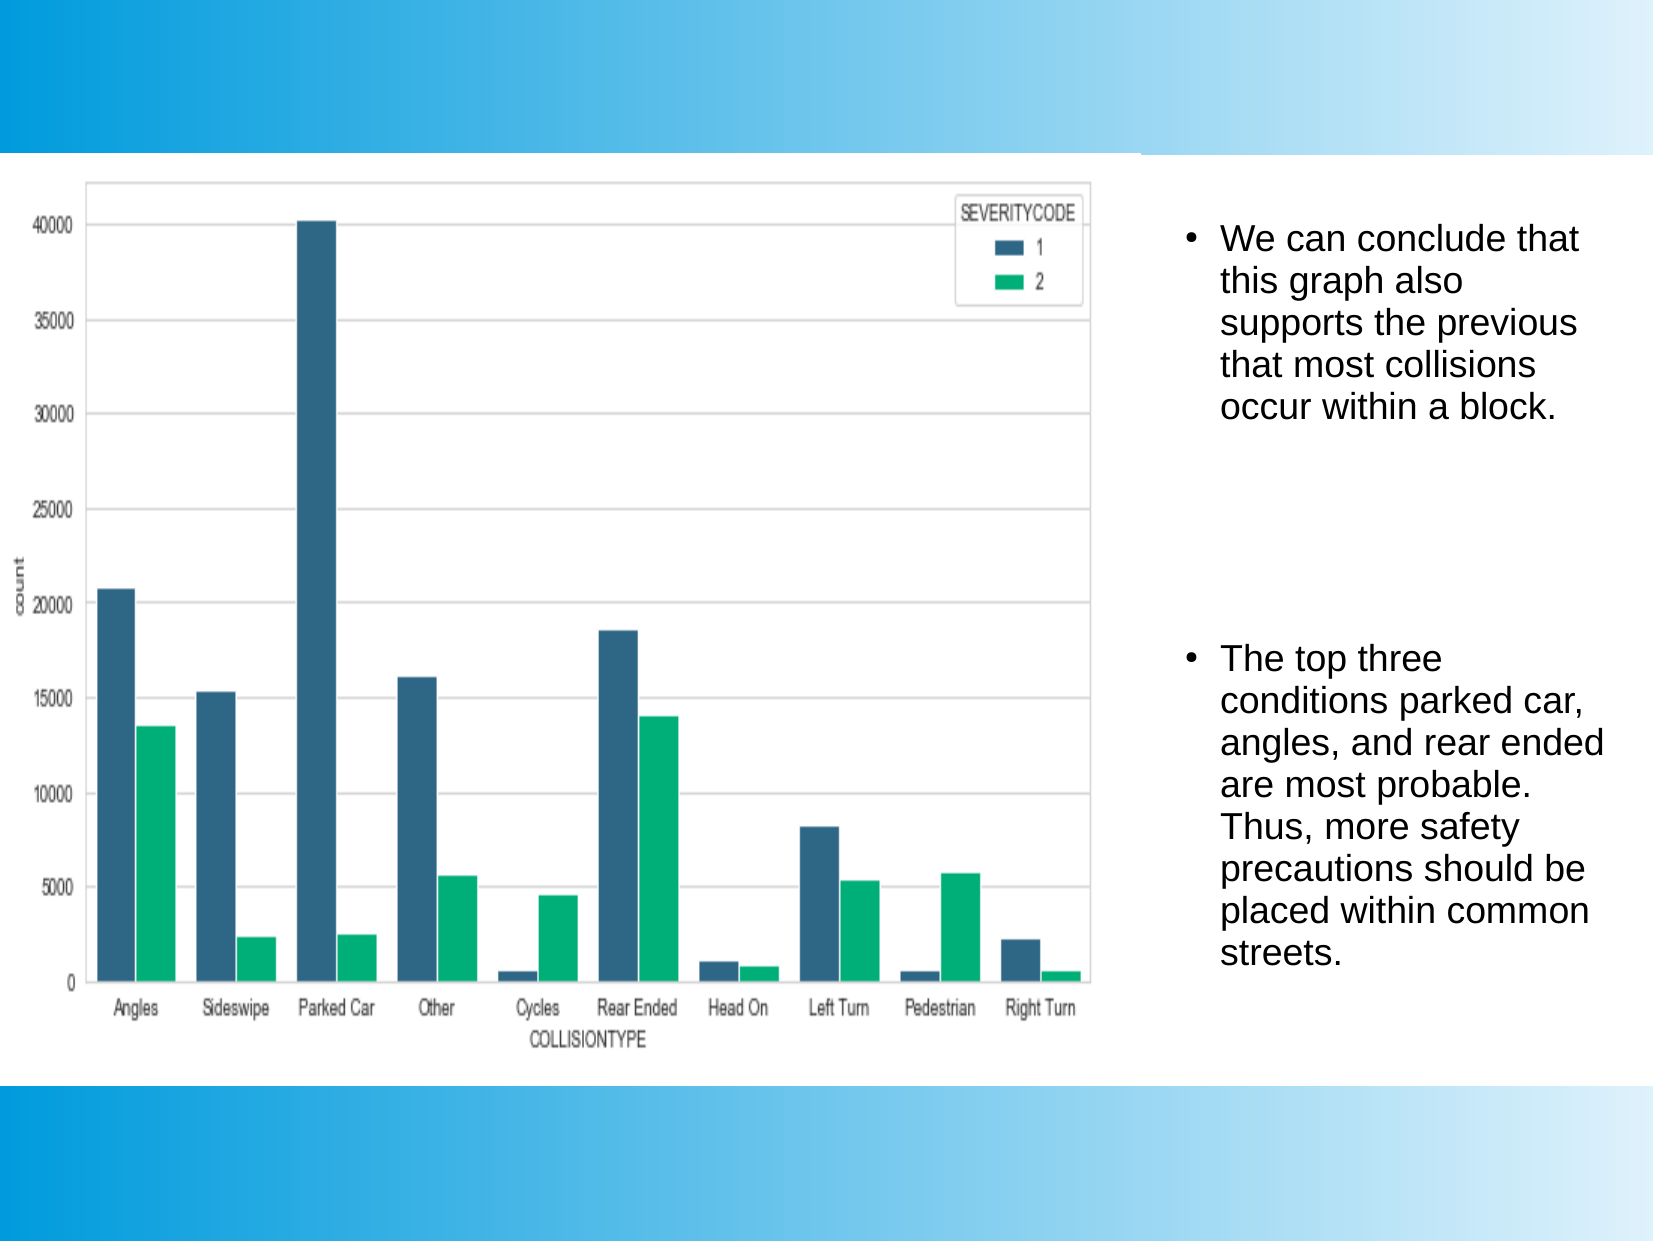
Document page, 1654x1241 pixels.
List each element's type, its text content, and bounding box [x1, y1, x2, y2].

picture [0, 0, 1141, 1081]
text_box We can conclude that this graph also supports the previous that most collisions occur within a block. The top three conditions parked car, angles, and rear ended are most probable. Thus, more safety precautions should be placed within common streets. [1170, 210, 1621, 981]
